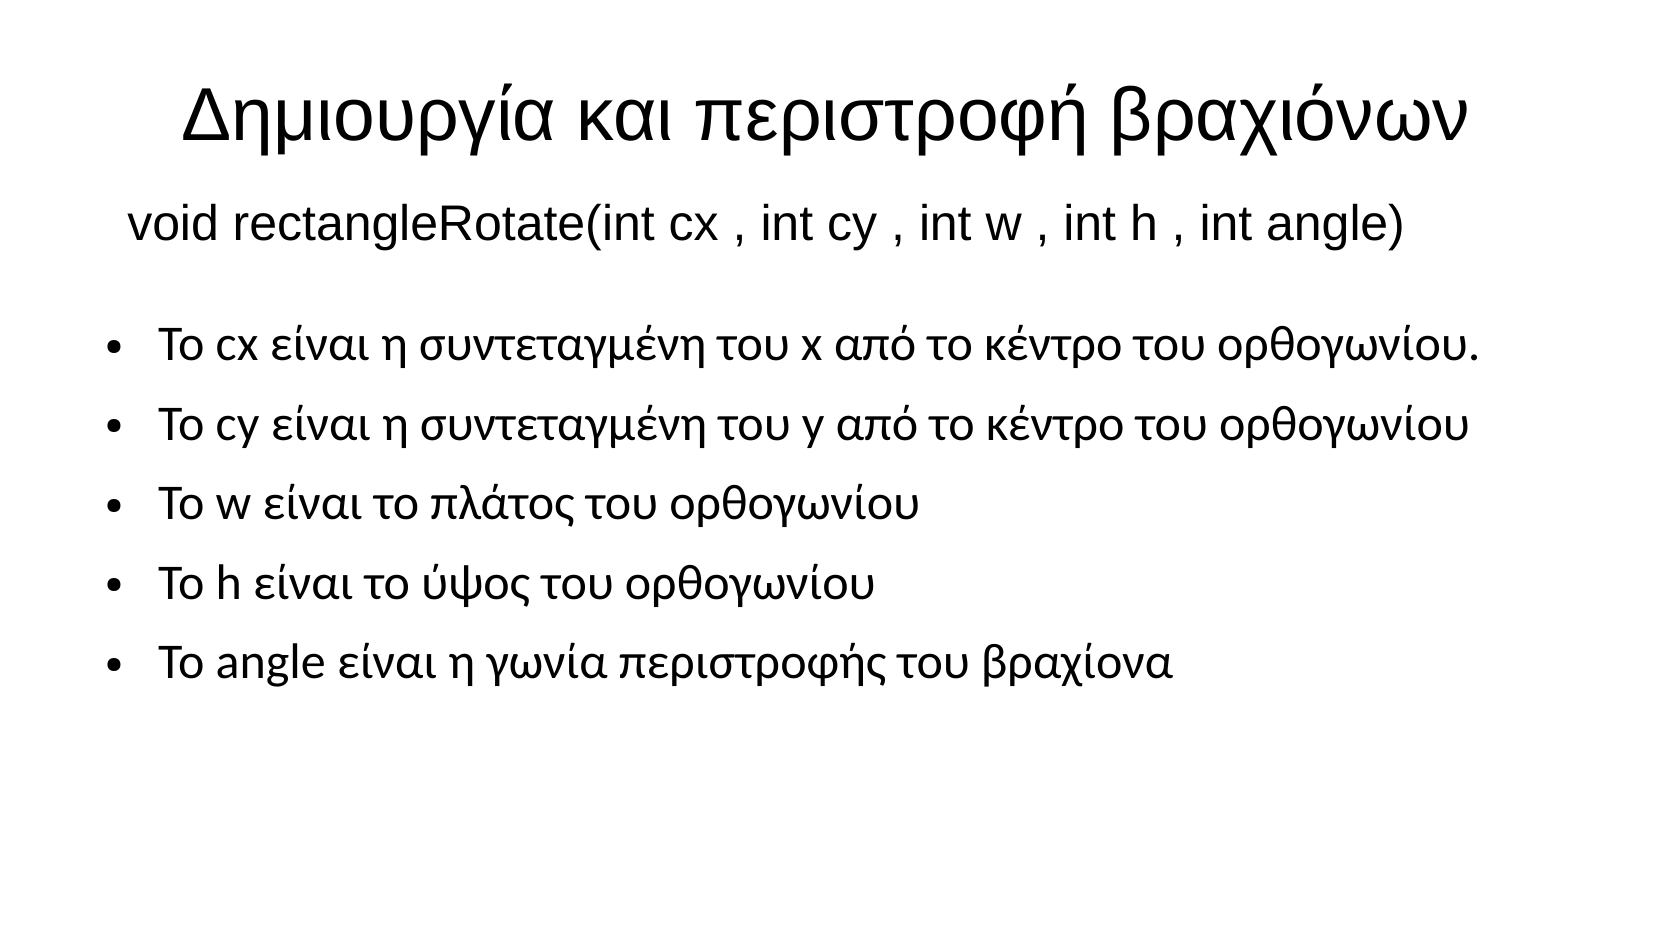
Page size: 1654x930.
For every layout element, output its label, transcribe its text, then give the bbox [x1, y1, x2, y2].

text_box void rectangleRotate(int cx , int cy , int w , int h , int angle) [112, 187, 1576, 259]
title Δημιουργία και περιστροφή βραχιόνων [82, 37, 1571, 193]
list To cx είναι η συντεταγμένη του x από το κέντρο του ορθογωνίου. Το cy είναι η συντεταγμένη του y από το κέντρο του ορθογωνίου Το w είναι το πλάτος του ορθογωνίου Το h είναι το ύψος του ορθογωνίου Το angle είναι η γωνία περιστροφής του βραχίονα [87, 323, 1576, 863]
